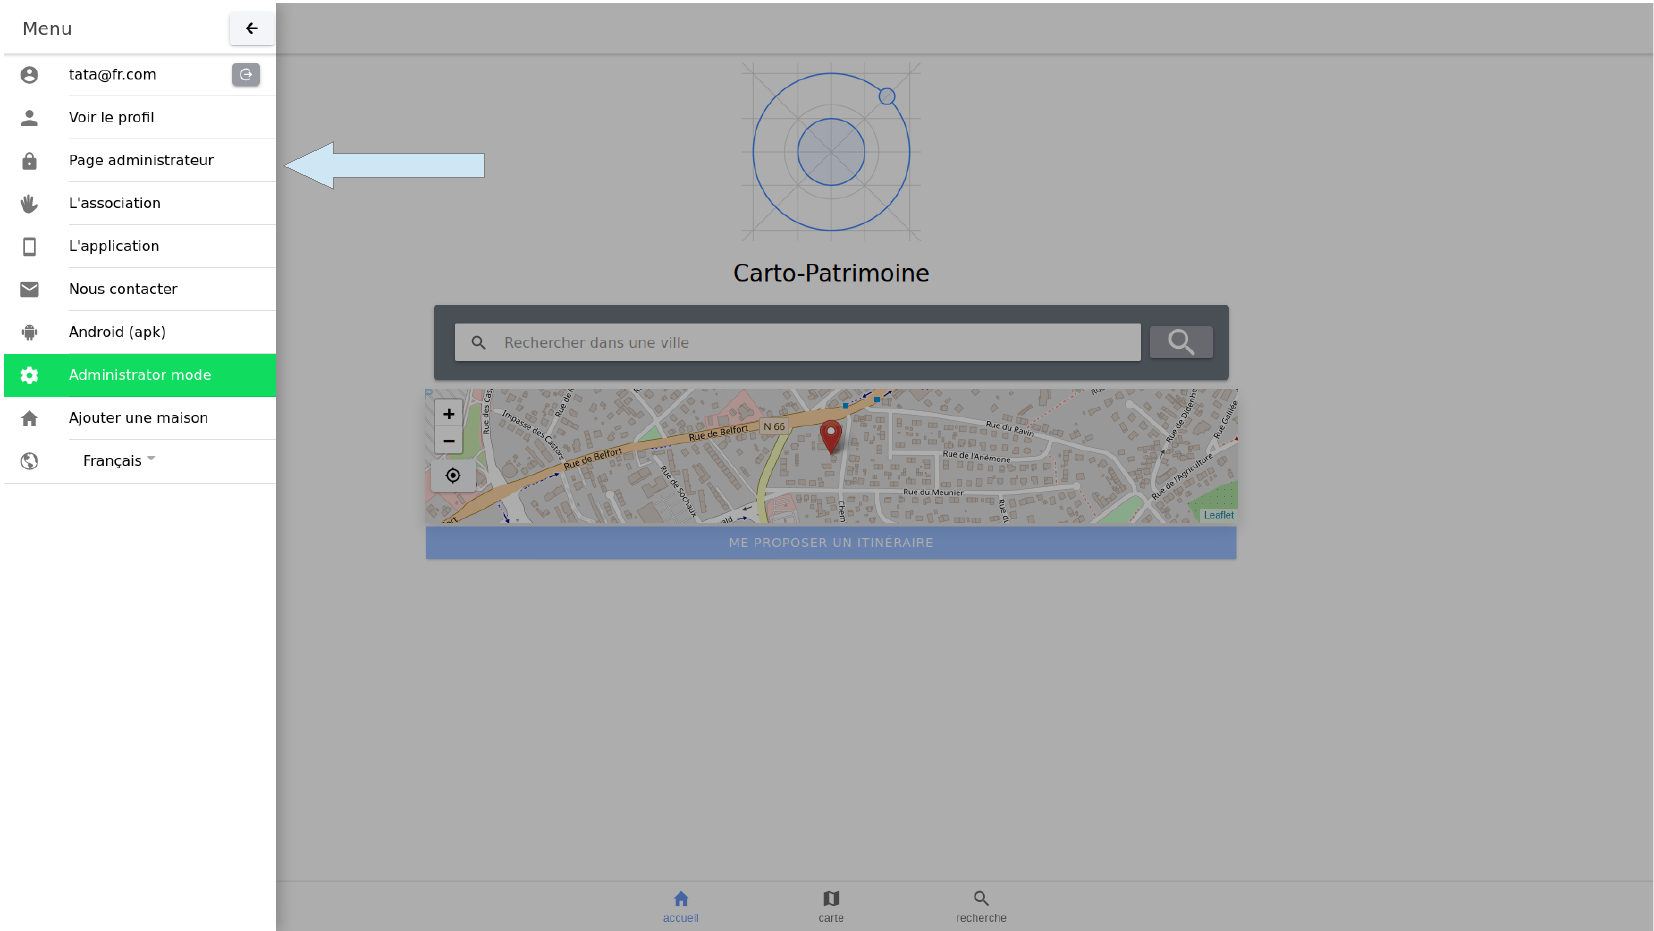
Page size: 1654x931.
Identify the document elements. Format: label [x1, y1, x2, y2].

picture [4, 3, 1654, 931]
text_box [283, 141, 485, 190]
